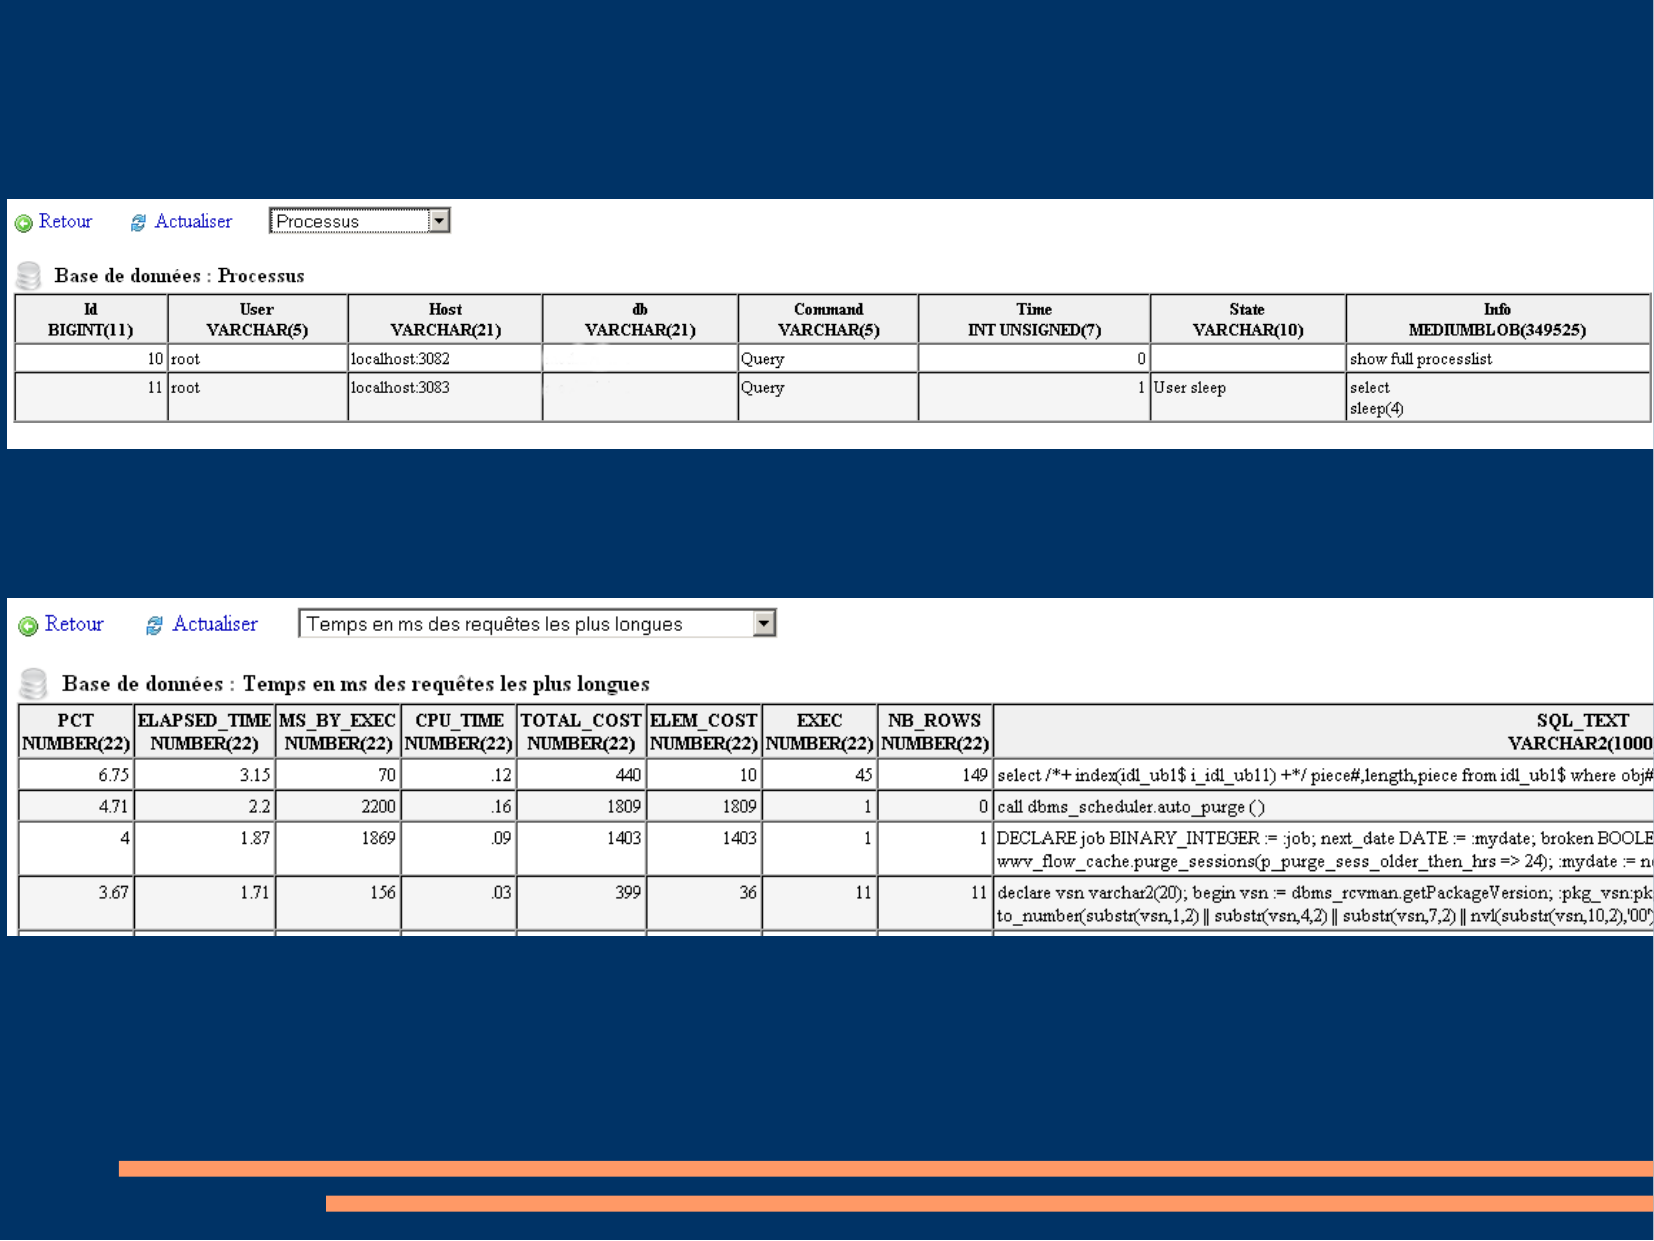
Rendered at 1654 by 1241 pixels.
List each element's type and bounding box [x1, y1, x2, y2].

picture [7, 598, 1654, 936]
picture [7, 199, 1654, 449]
